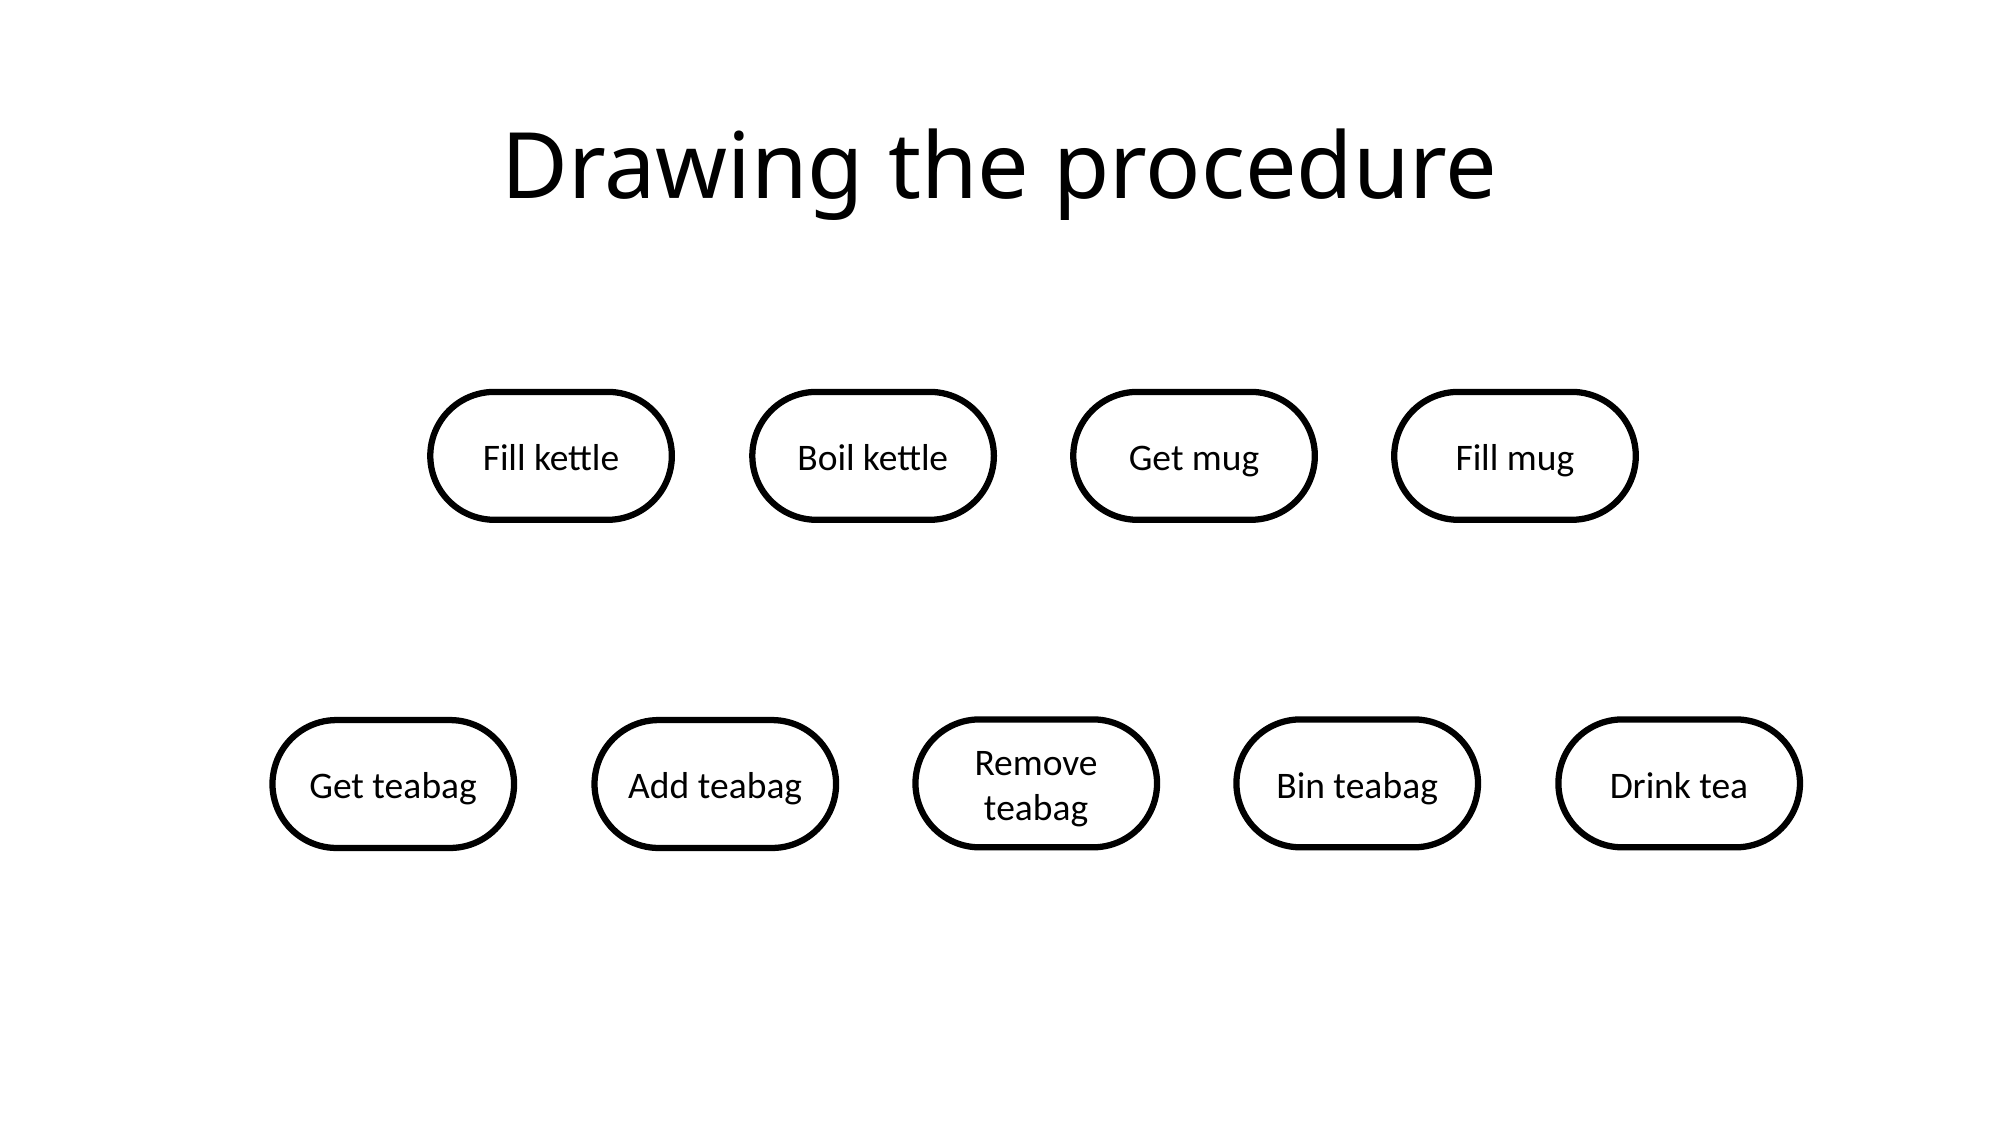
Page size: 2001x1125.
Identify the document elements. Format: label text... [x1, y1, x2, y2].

text_box Fill kettle [430, 391, 672, 520]
text_box Boil kettle [752, 391, 994, 520]
text_box Get teabag [272, 720, 515, 848]
text_box Bin teabag [1236, 719, 1479, 848]
title Drawing the procedure [137, 59, 1863, 278]
text_box Add teabag [594, 720, 837, 848]
text_box Drink tea [1558, 719, 1801, 848]
text_box Get mug [1073, 391, 1315, 520]
text_box Fill mug [1394, 391, 1636, 520]
text_box Remove teabag [915, 719, 1158, 848]
